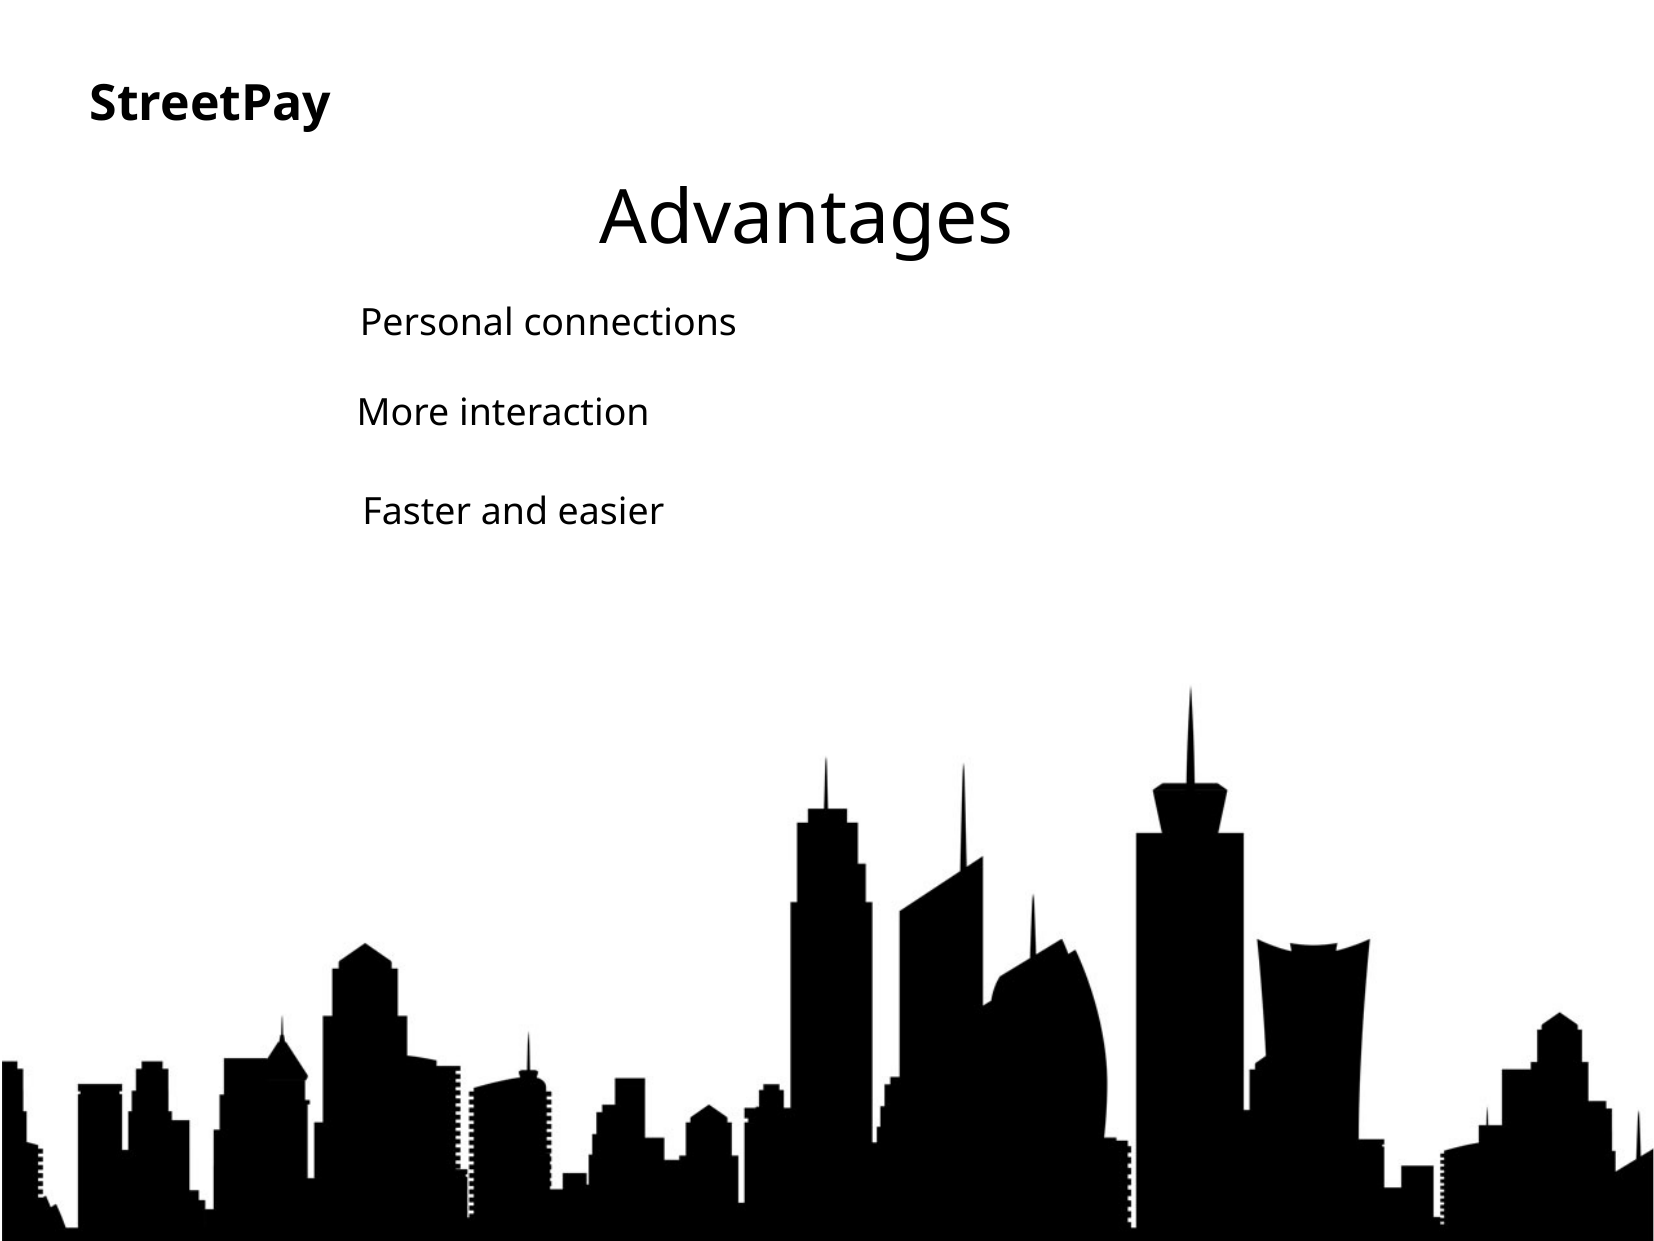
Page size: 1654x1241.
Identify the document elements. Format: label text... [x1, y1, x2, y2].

text_box StreetPay [75, 60, 436, 146]
text_box Faster and easier [347, 476, 843, 536]
text_box More interaction [341, 377, 1126, 437]
text_box Personal connections [345, 288, 1306, 347]
text_box Advantages [585, 156, 1336, 259]
picture [2, 280, 1654, 1241]
